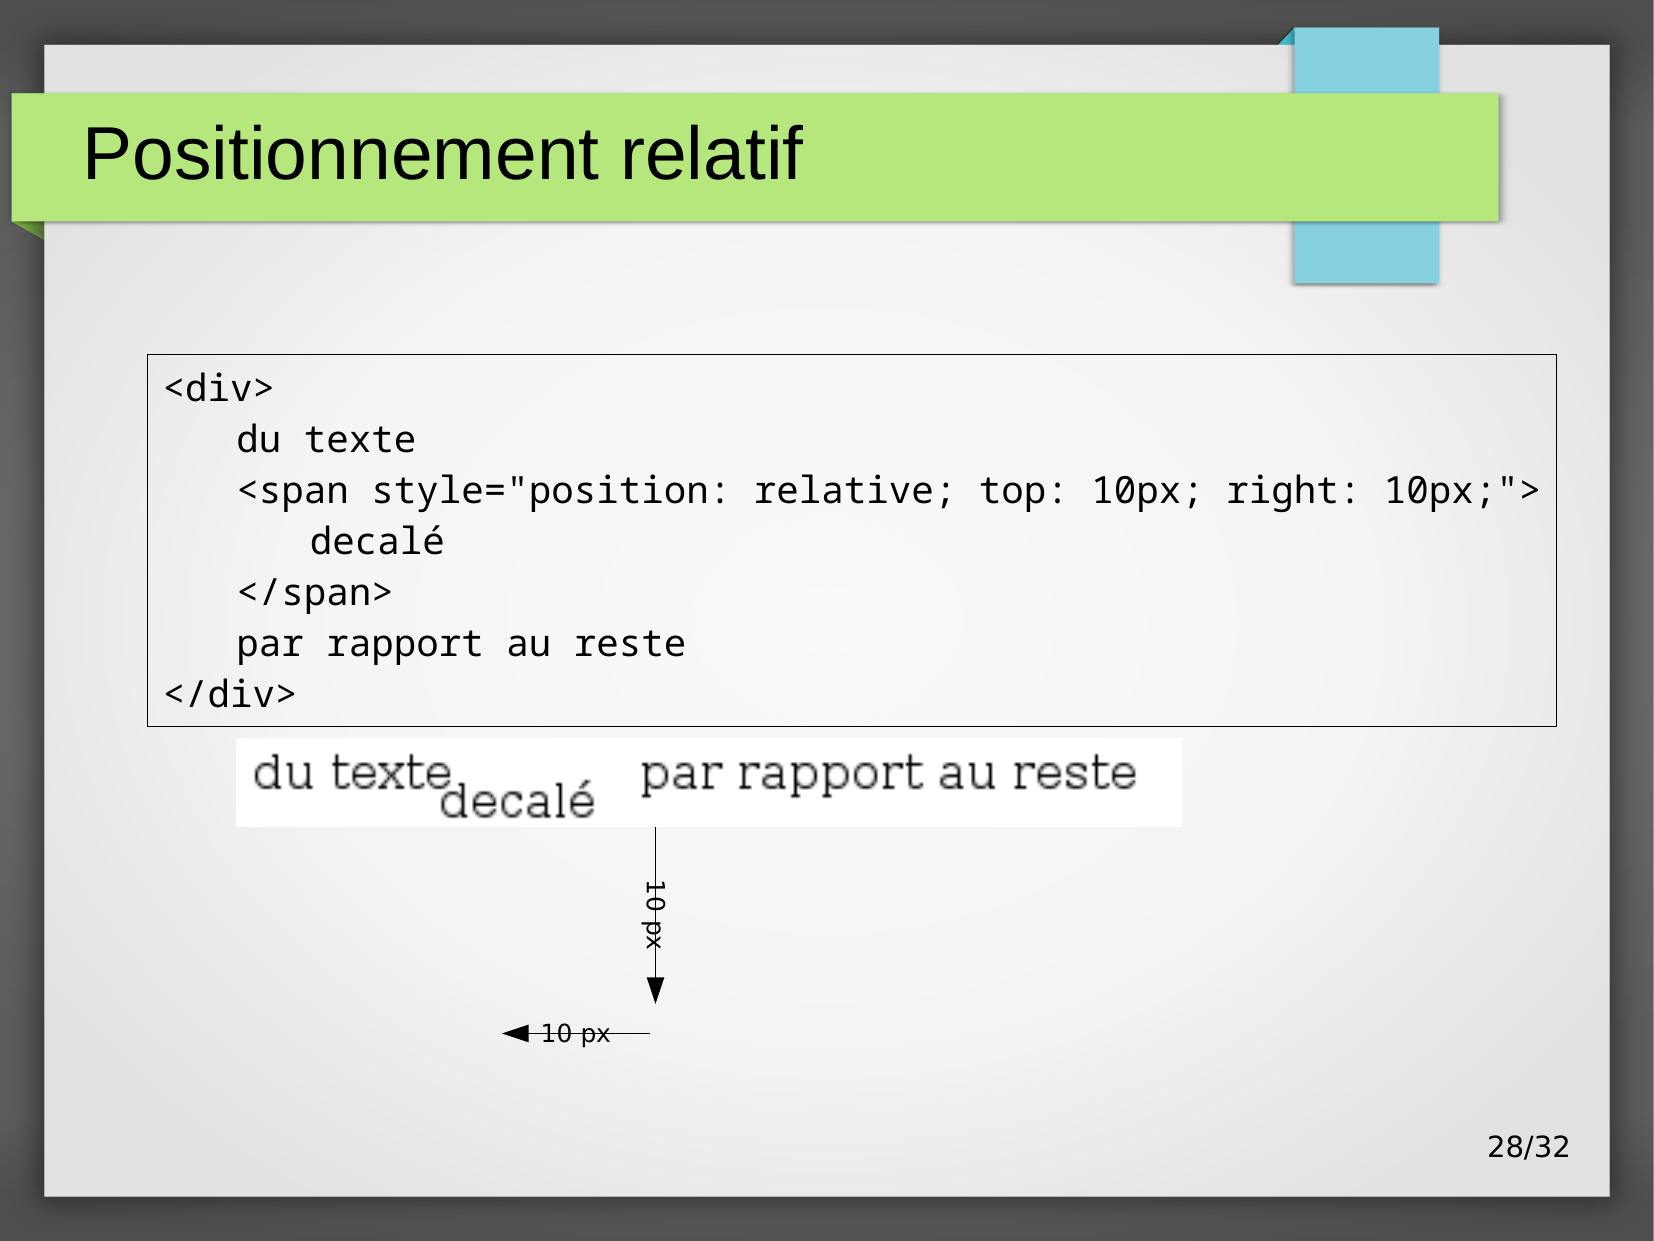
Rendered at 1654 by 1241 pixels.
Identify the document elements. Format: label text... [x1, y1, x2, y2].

title Positionnement relatif [82, 94, 1264, 213]
text_box <div> du texte <span style="position: relative; top: 10px; right: 10px;"> decalé </span> par rapport au reste </div> [147, 354, 1557, 674]
picture [0, 0, 1654, 1241]
